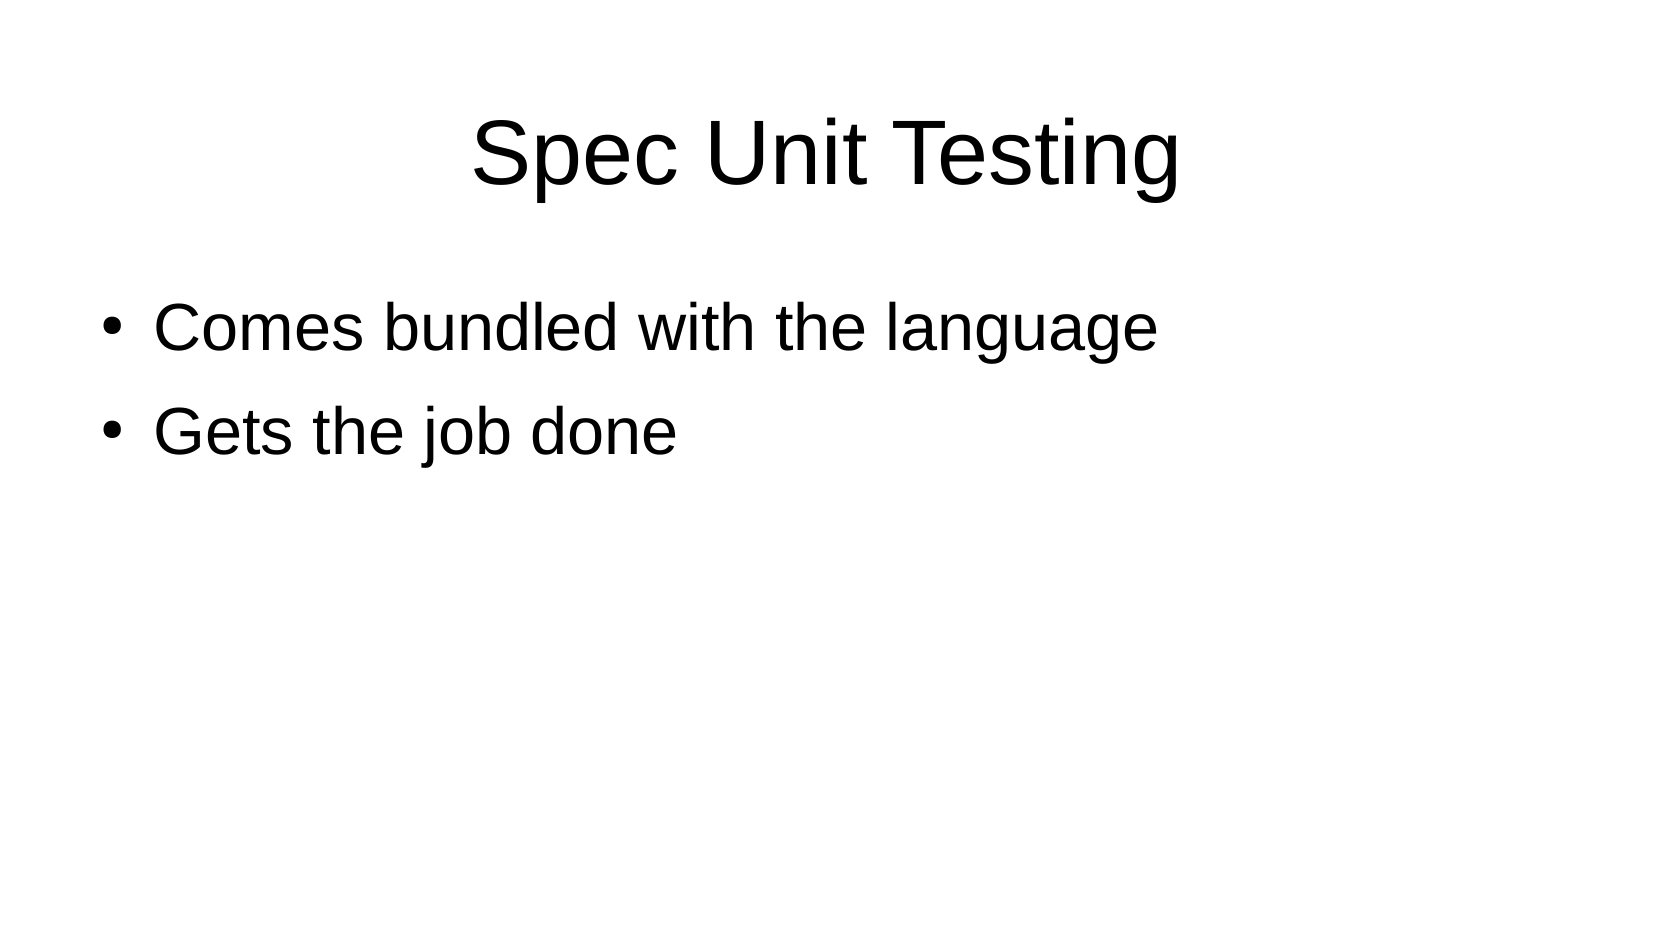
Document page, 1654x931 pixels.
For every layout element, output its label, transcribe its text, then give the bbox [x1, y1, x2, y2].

title Spec Unit Testing [82, 49, 1571, 257]
list Comes bundled with the language Gets the job done [82, 290, 1571, 856]
